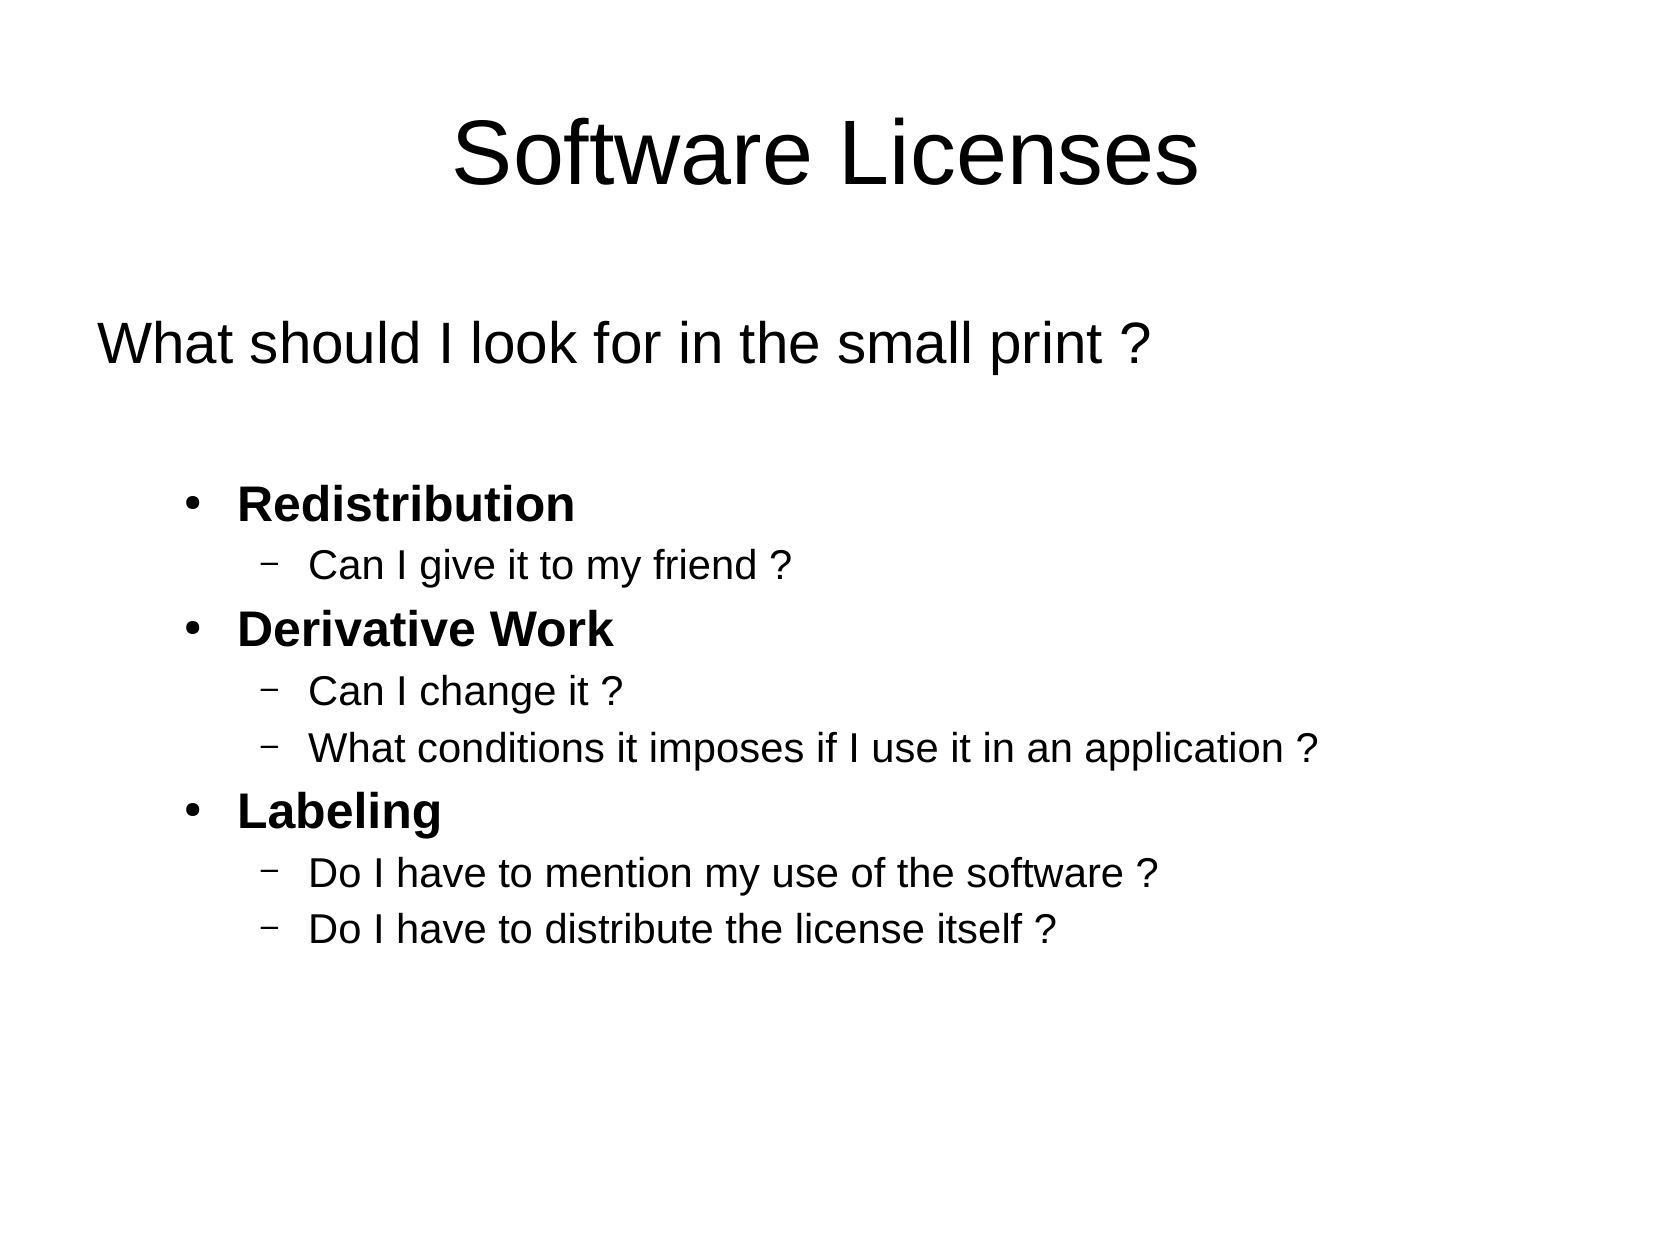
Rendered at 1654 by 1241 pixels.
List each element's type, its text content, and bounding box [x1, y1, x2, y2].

title Software Licenses [82, 49, 1571, 257]
list Redistribution Can I give it to my friend ? Derivative Work Can I change it ? What conditions it imposes if I use it in an application ? Labeling Do I have to mention my use of the software ? Do I have to distribute the license itself ? [151, 468, 1585, 1122]
text_box What should I look for in the small print ? [82, 303, 1489, 384]
